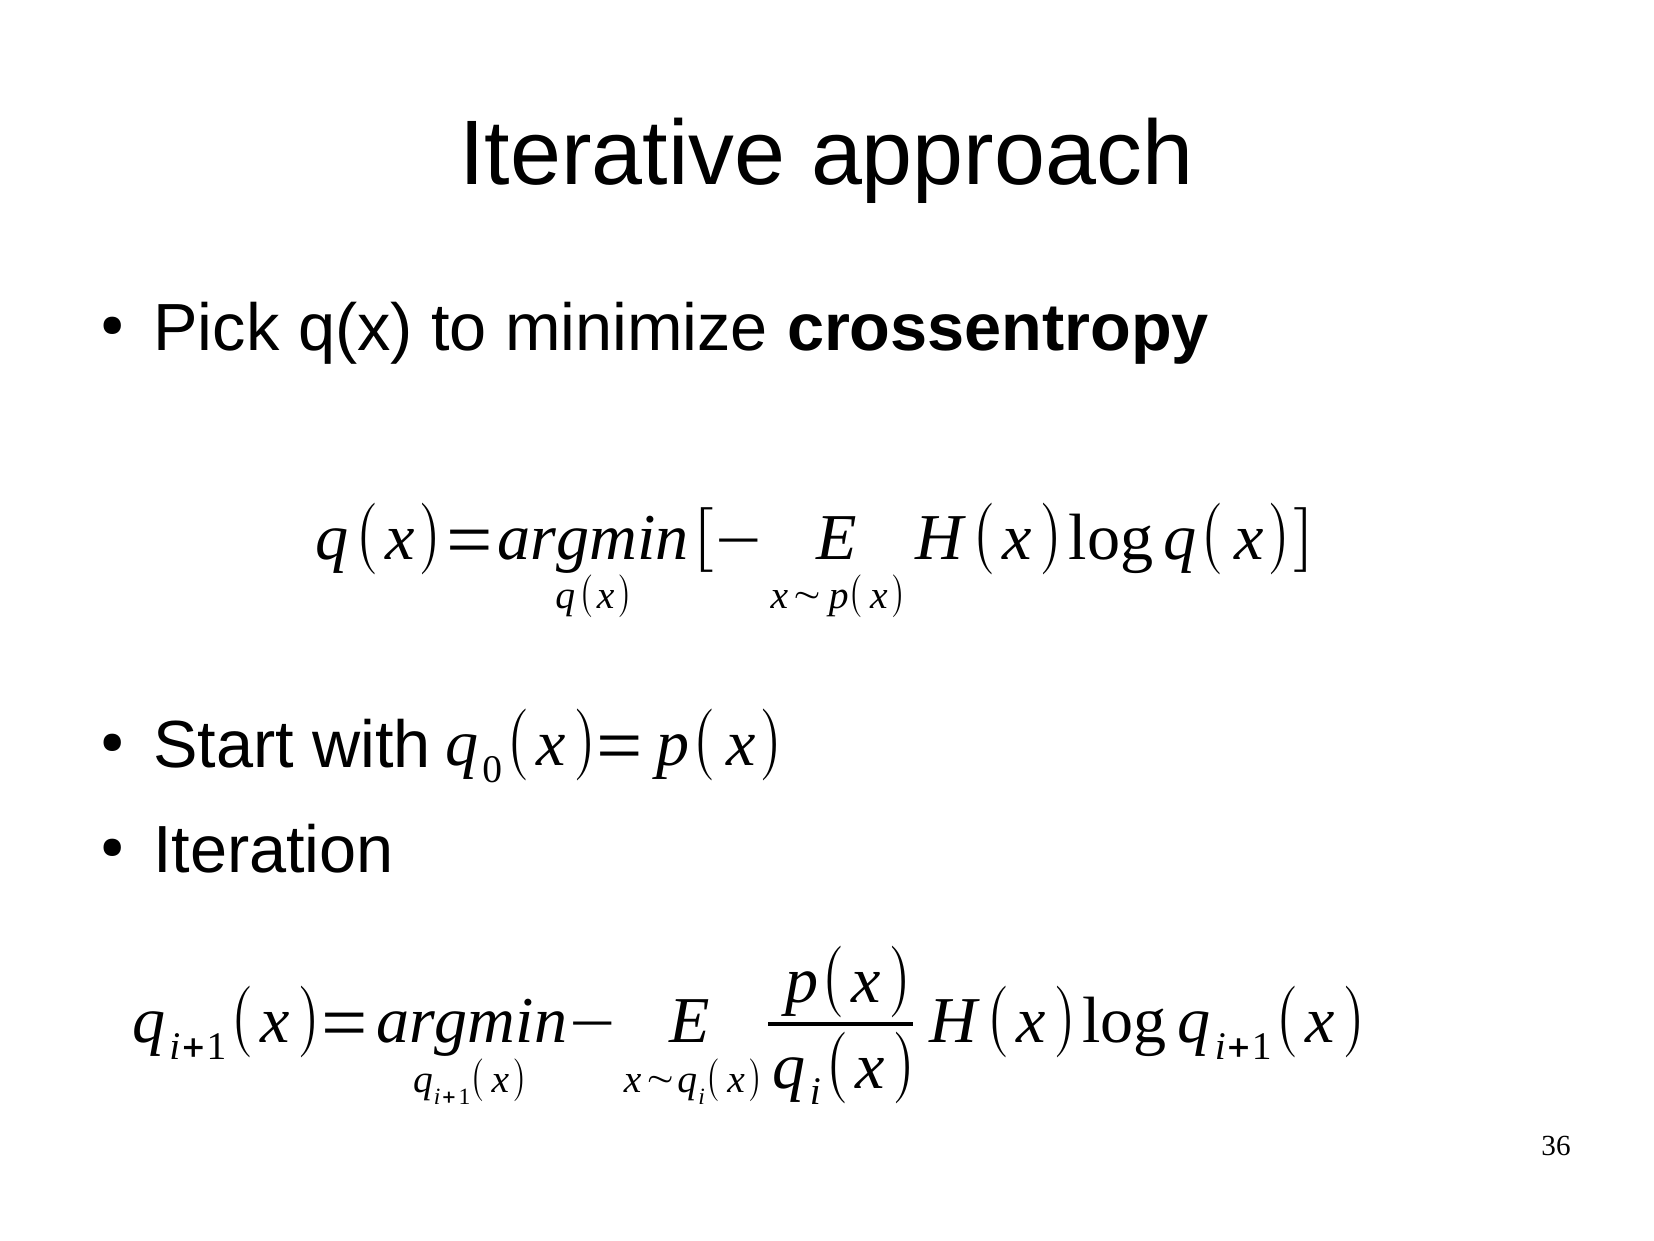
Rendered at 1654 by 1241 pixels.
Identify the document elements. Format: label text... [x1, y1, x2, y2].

chart [428, 704, 798, 790]
chart [115, 940, 1380, 1114]
title Iterative approach [82, 49, 1571, 257]
list Pick q(x) to minimize crossentropy Start with Iteration [82, 290, 1571, 1010]
chart [298, 497, 1328, 620]
